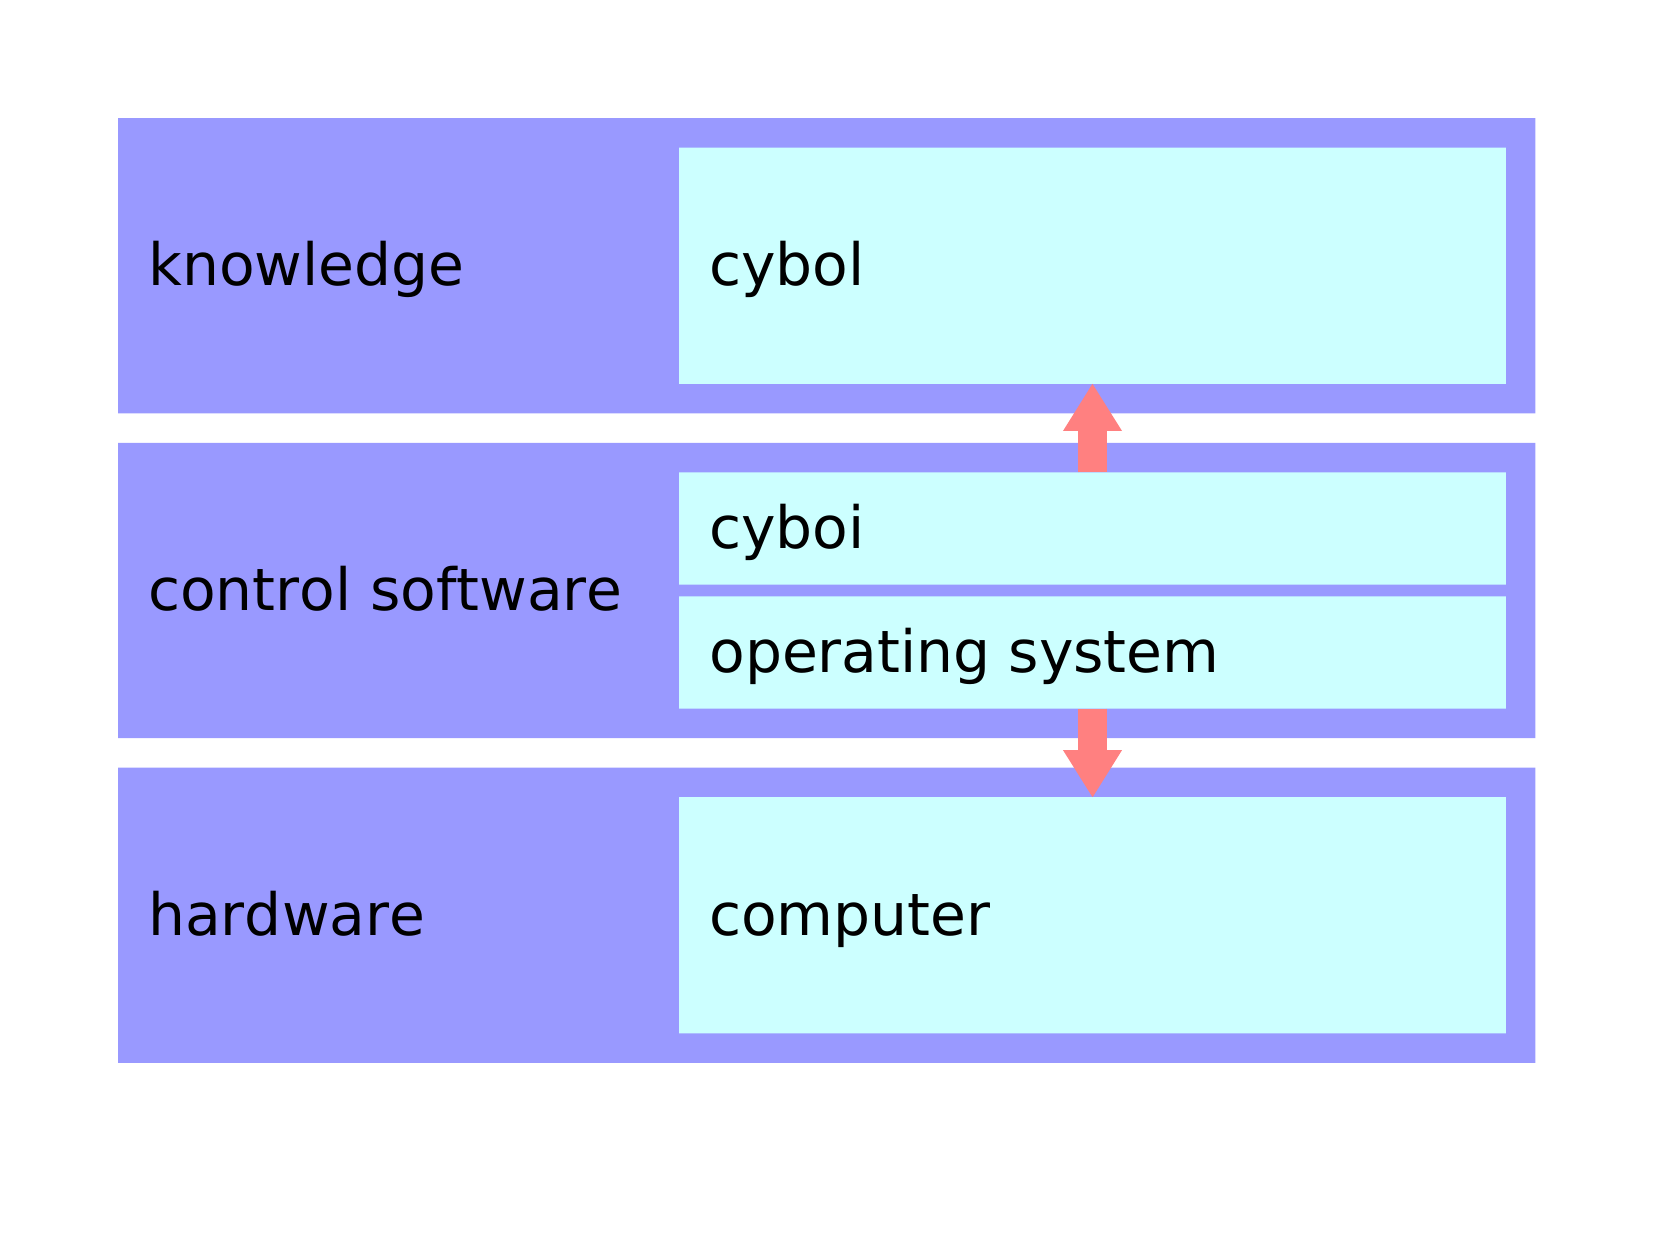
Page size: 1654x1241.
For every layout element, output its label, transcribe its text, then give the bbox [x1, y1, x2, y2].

text_box computer [679, 797, 1506, 1034]
text_box cyboi [679, 472, 1506, 585]
text_box hardware [118, 767, 1536, 1063]
text_box cybol [679, 147, 1506, 384]
text_box operating system [679, 596, 1506, 709]
text_box control software [118, 442, 1536, 739]
text_box knowledge [118, 118, 1536, 414]
